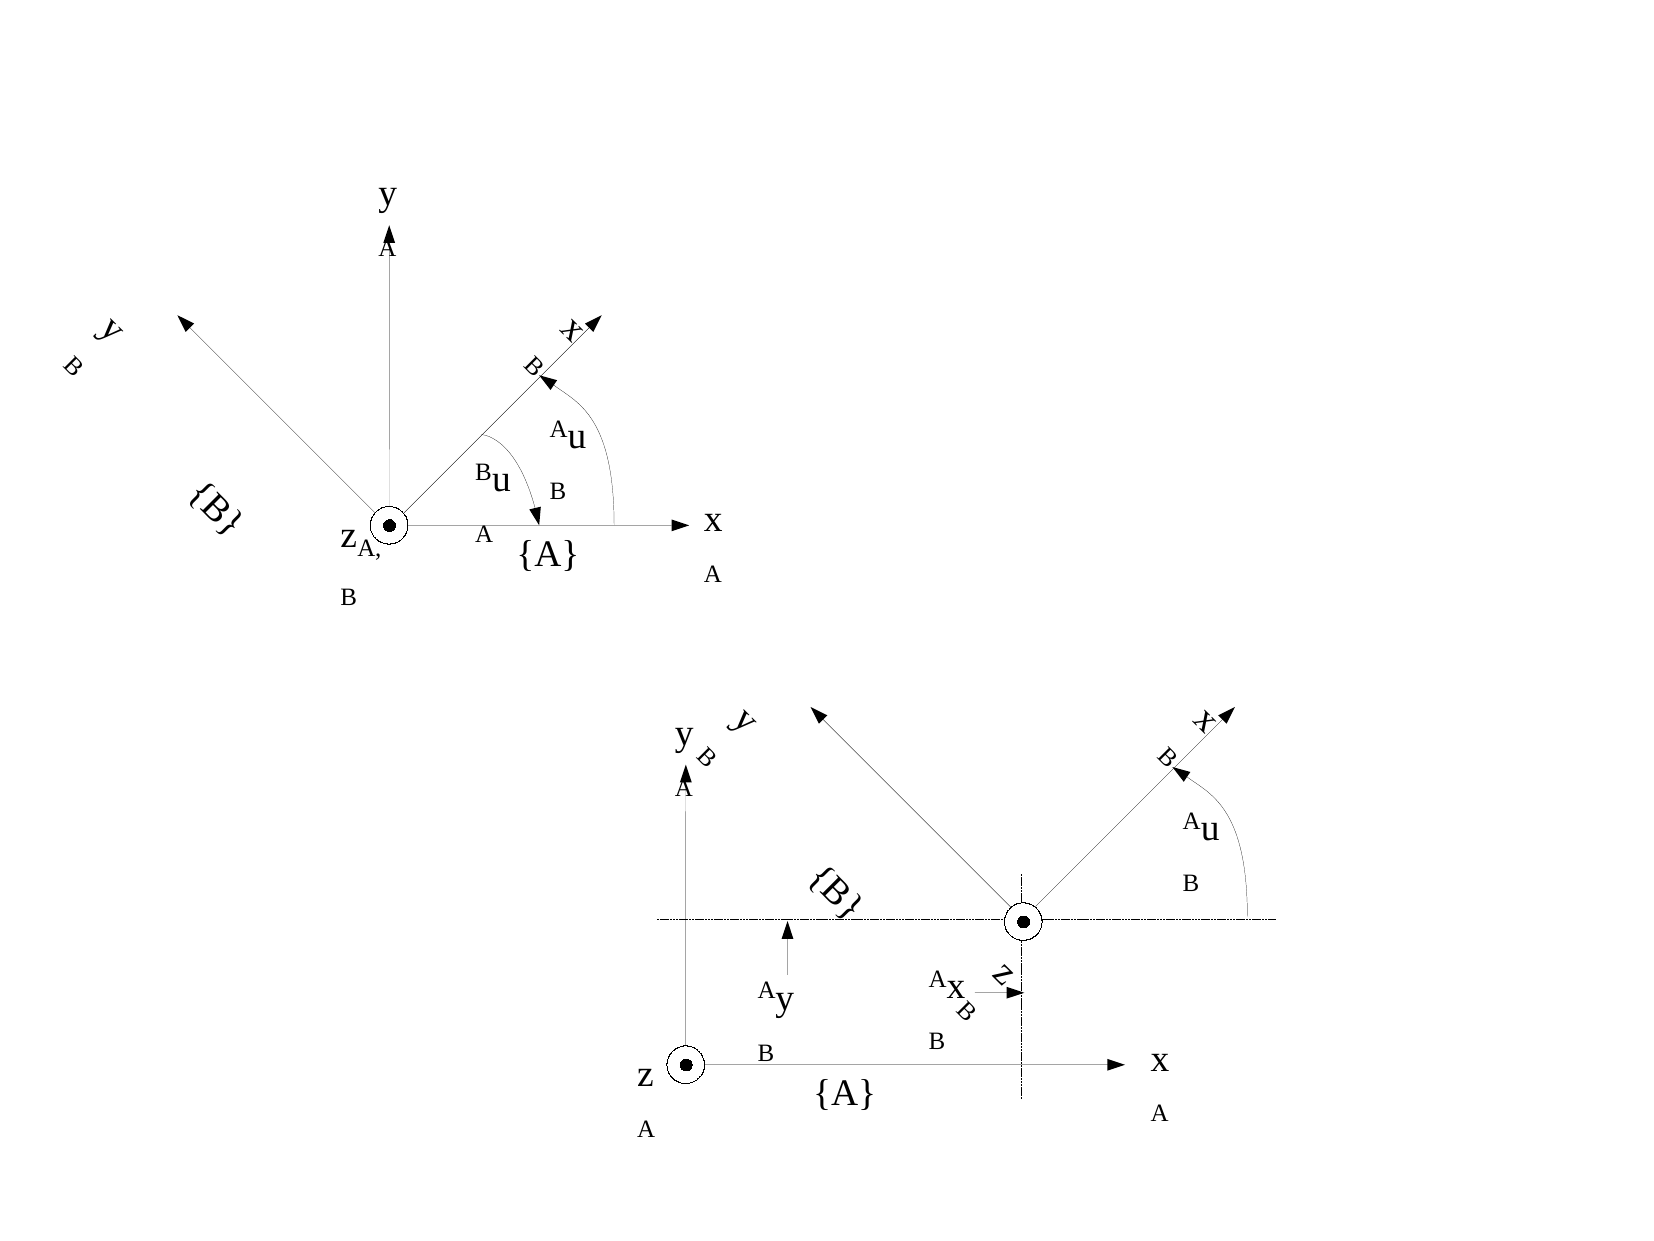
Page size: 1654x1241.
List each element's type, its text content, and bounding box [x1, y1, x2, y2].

text_box xB [526, 290, 622, 386]
text_box [685, 1045, 705, 1084]
text_box xA [689, 490, 754, 563]
text_box zA [622, 1045, 685, 1118]
text_box {A} [798, 1065, 891, 1126]
text_box zB [959, 936, 1053, 1031]
text_box yB [699, 682, 795, 778]
text_box AxB [913, 957, 993, 1030]
text_box AuB [534, 407, 614, 481]
text_box xB [1159, 682, 1255, 778]
text_box yB [66, 290, 162, 386]
text_box yA [660, 704, 725, 776]
text_box [1004, 902, 1043, 941]
text_box {B} [162, 456, 270, 564]
text_box AuB [1167, 799, 1247, 872]
text_box {A} [501, 526, 595, 586]
text_box AyB [742, 969, 822, 1042]
text_box zA,B [325, 506, 408, 578]
text_box {B} [782, 839, 890, 947]
text_box BuA [460, 450, 540, 523]
text_box yA [363, 165, 428, 237]
text_box xA [1135, 1030, 1201, 1102]
